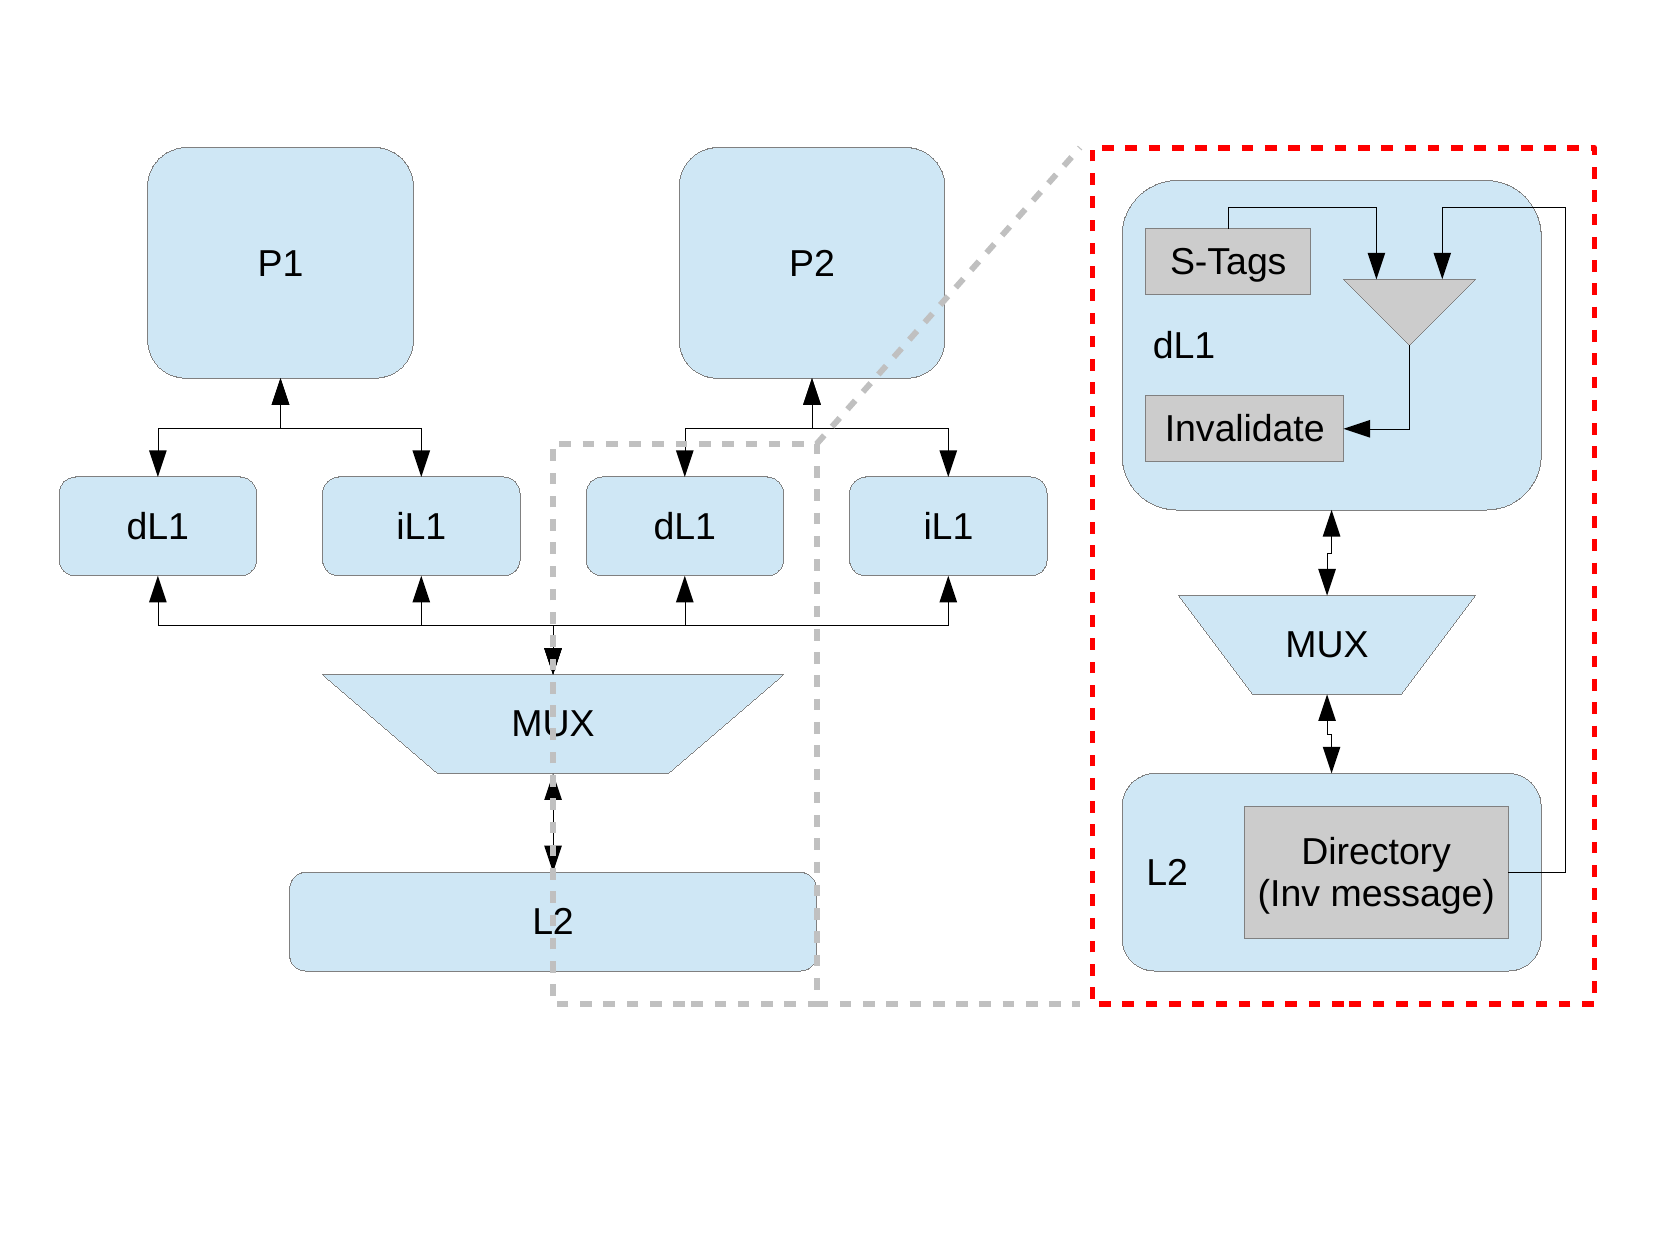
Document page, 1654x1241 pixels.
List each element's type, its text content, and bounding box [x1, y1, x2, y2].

text_box S-Tags [1145, 228, 1311, 295]
text_box iL1 [849, 476, 1048, 576]
text_box [1343, 279, 1476, 345]
text_box P1 [147, 147, 414, 379]
text_box MUX [322, 674, 784, 774]
text_box dL1 [59, 476, 257, 576]
text_box dL1 [1122, 180, 1542, 511]
text_box MUX [1178, 595, 1476, 695]
text_box Invalidate [1145, 395, 1344, 462]
text_box dL1 [586, 476, 784, 576]
text_box iL1 [322, 476, 521, 576]
text_box Directory (Inv message) [1244, 806, 1509, 939]
text_box L2 [289, 872, 817, 972]
text_box L2 [1122, 773, 1542, 972]
text_box P2 [679, 147, 945, 379]
